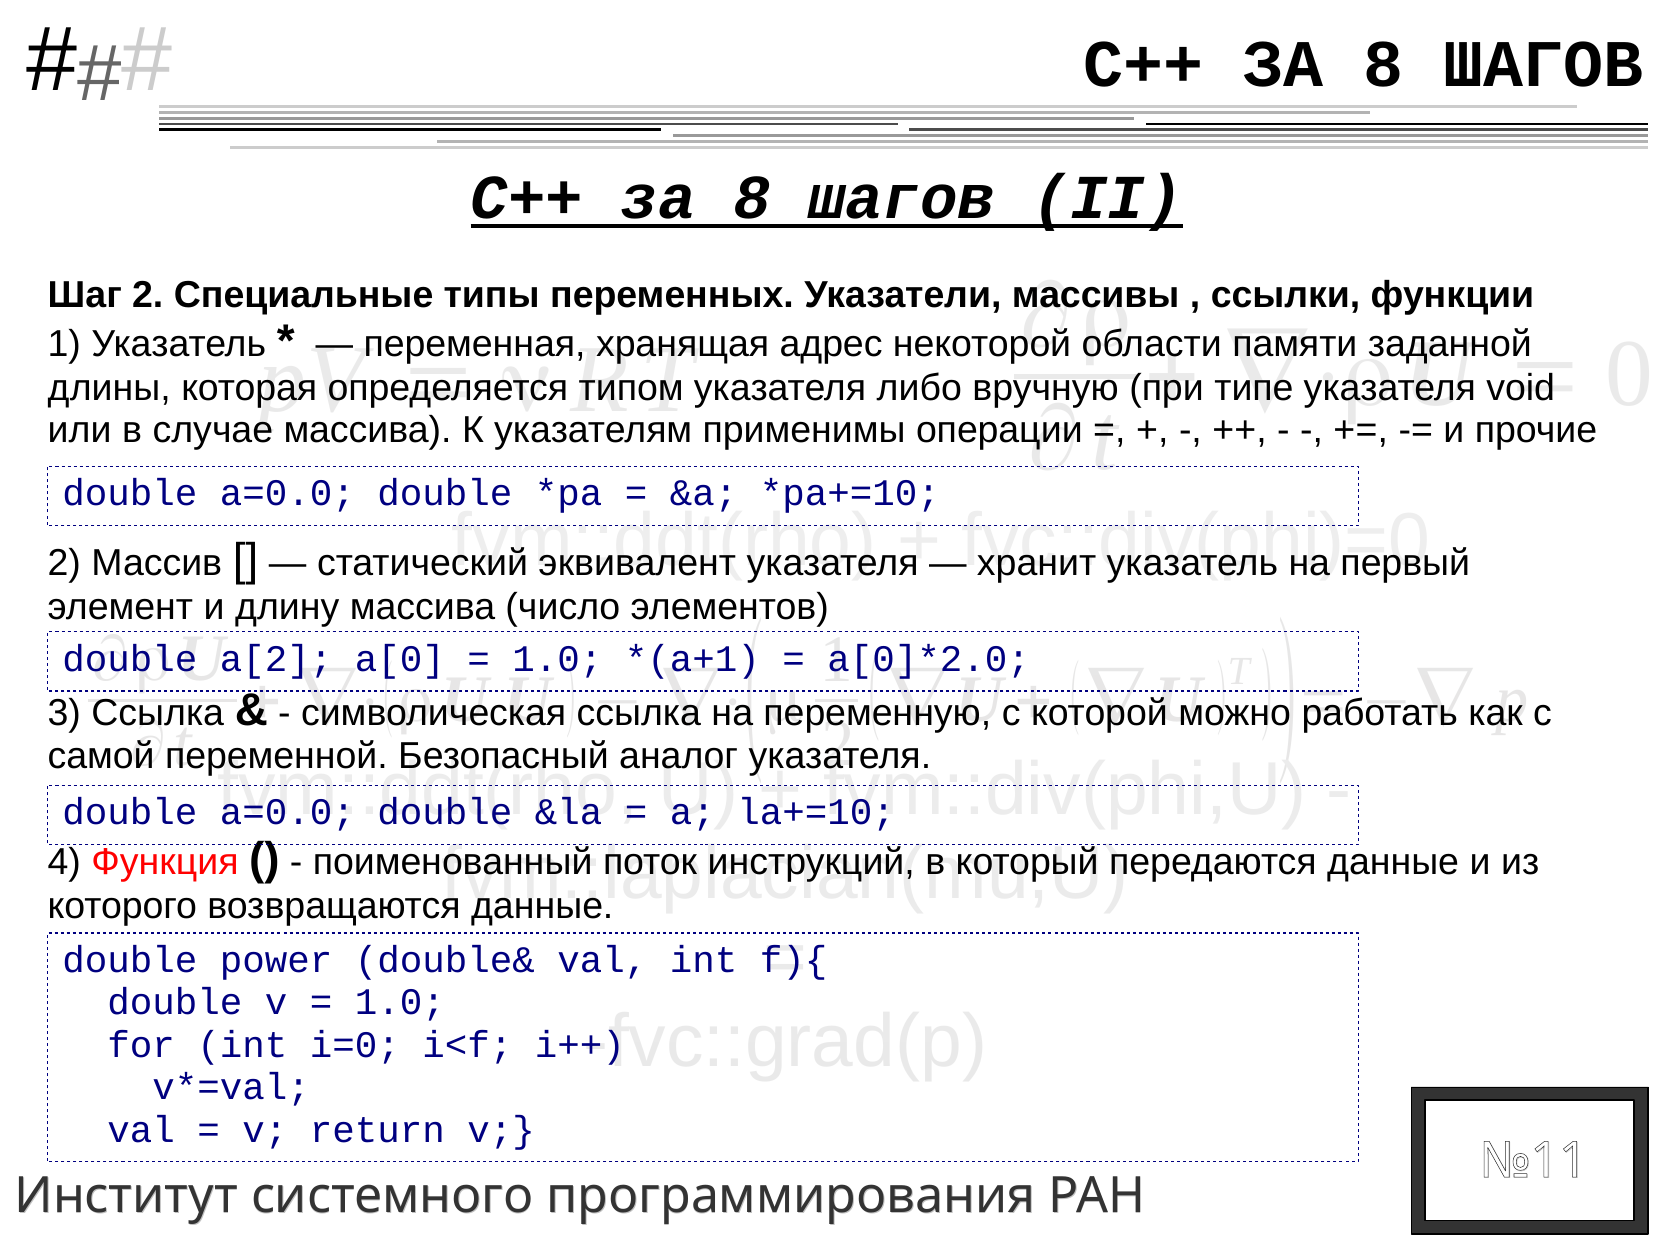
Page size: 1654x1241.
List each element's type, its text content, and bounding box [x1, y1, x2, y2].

text_box double a=0.0; double *pa = &a; *pa+=10; [47, 466, 1359, 526]
text_box double a=0.0; double &la = a; la+=10; [47, 785, 1359, 845]
text_box double power (double& val, int f){ double v = 1.0; for (int i=0; i<f; i++) v*=val; val = v; return v;} [47, 933, 1359, 1162]
title C++ за 8 шагов (II) [0, 147, 1654, 257]
text_box Шаг 2. Специальные типы переменных. Указатели, массивы , ссылки, функции 1) Указатель * — переменная, хранящая адрес некоторой области памяти заданной длины, которая определяется типом указателя либо вручную (при типе указателя void или в случае массива). К указателям применимы операции =, +, -, ++, - -, +=, -= и прочие 2) Массив [] — статический эквивалент указателя — хранит указатель на первый элемент и длину массива (число элементов) 3) Ссылка & - символическая ссылка на переменную, с которой можно работать как с самой переменной. Безопасный аналог указателя. 4) Функция () - поименованный поток инструкций, в который передаются данные и из которого возвращаются данные. [32, 265, 1632, 934]
text_box double a[2]; a[0] = 1.0; *(a+1) = a[0]*2.0; [47, 631, 1359, 691]
